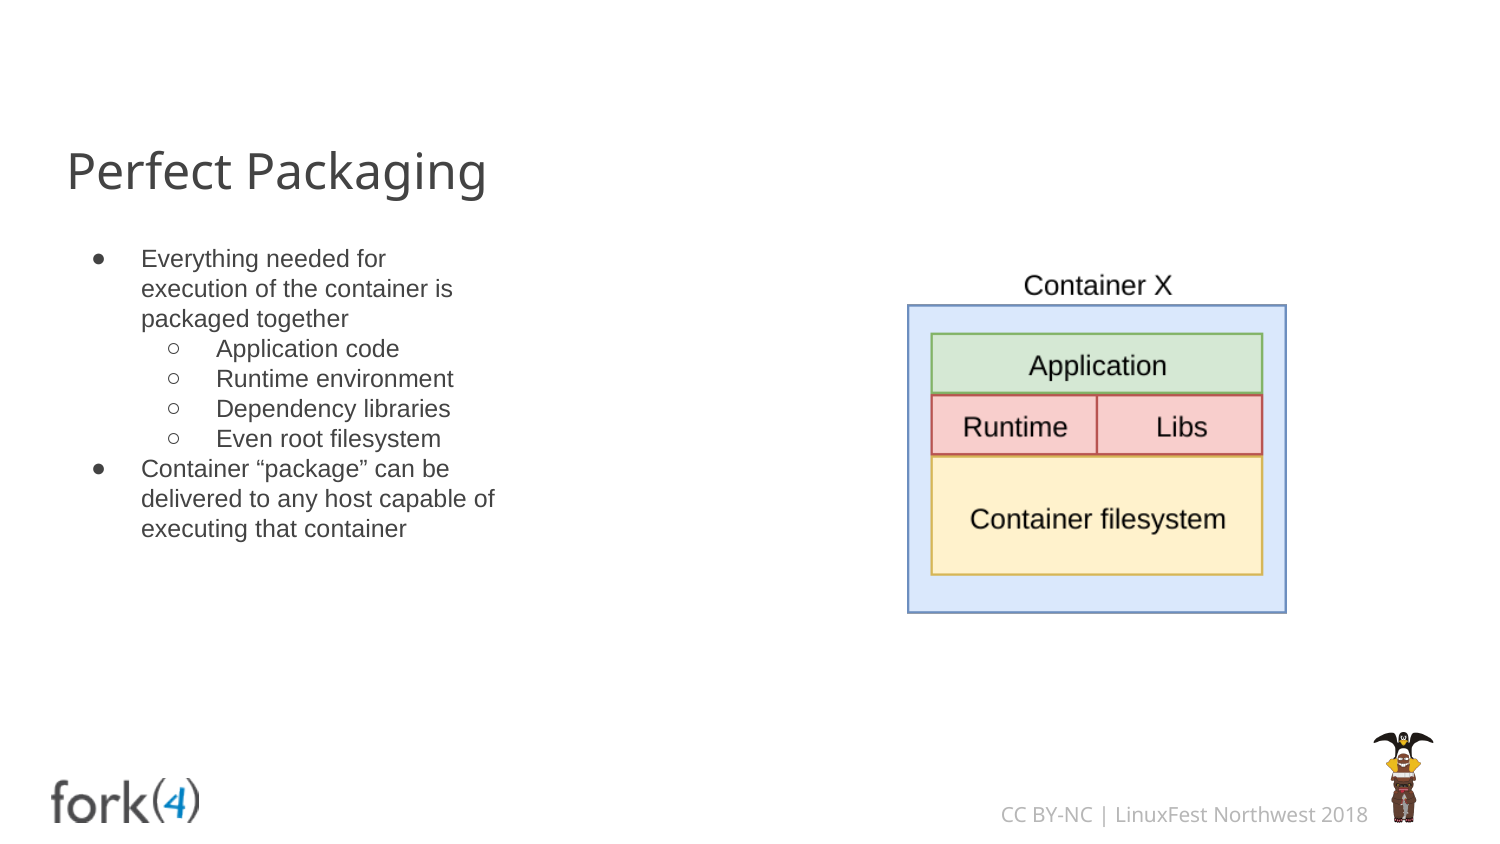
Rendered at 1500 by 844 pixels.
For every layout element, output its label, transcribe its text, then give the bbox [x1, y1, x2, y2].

list Everything needed for execution of the container is packaged together Application code Runtime environment Dependency libraries Even root filesystem Container “package” can be delivered to any host capable of executing that container [51, 227, 512, 750]
picture [1358, 732, 1449, 823]
picture [51, 778, 199, 823]
title Perfect Packaging [51, 91, 512, 216]
picture [907, 269, 1287, 616]
